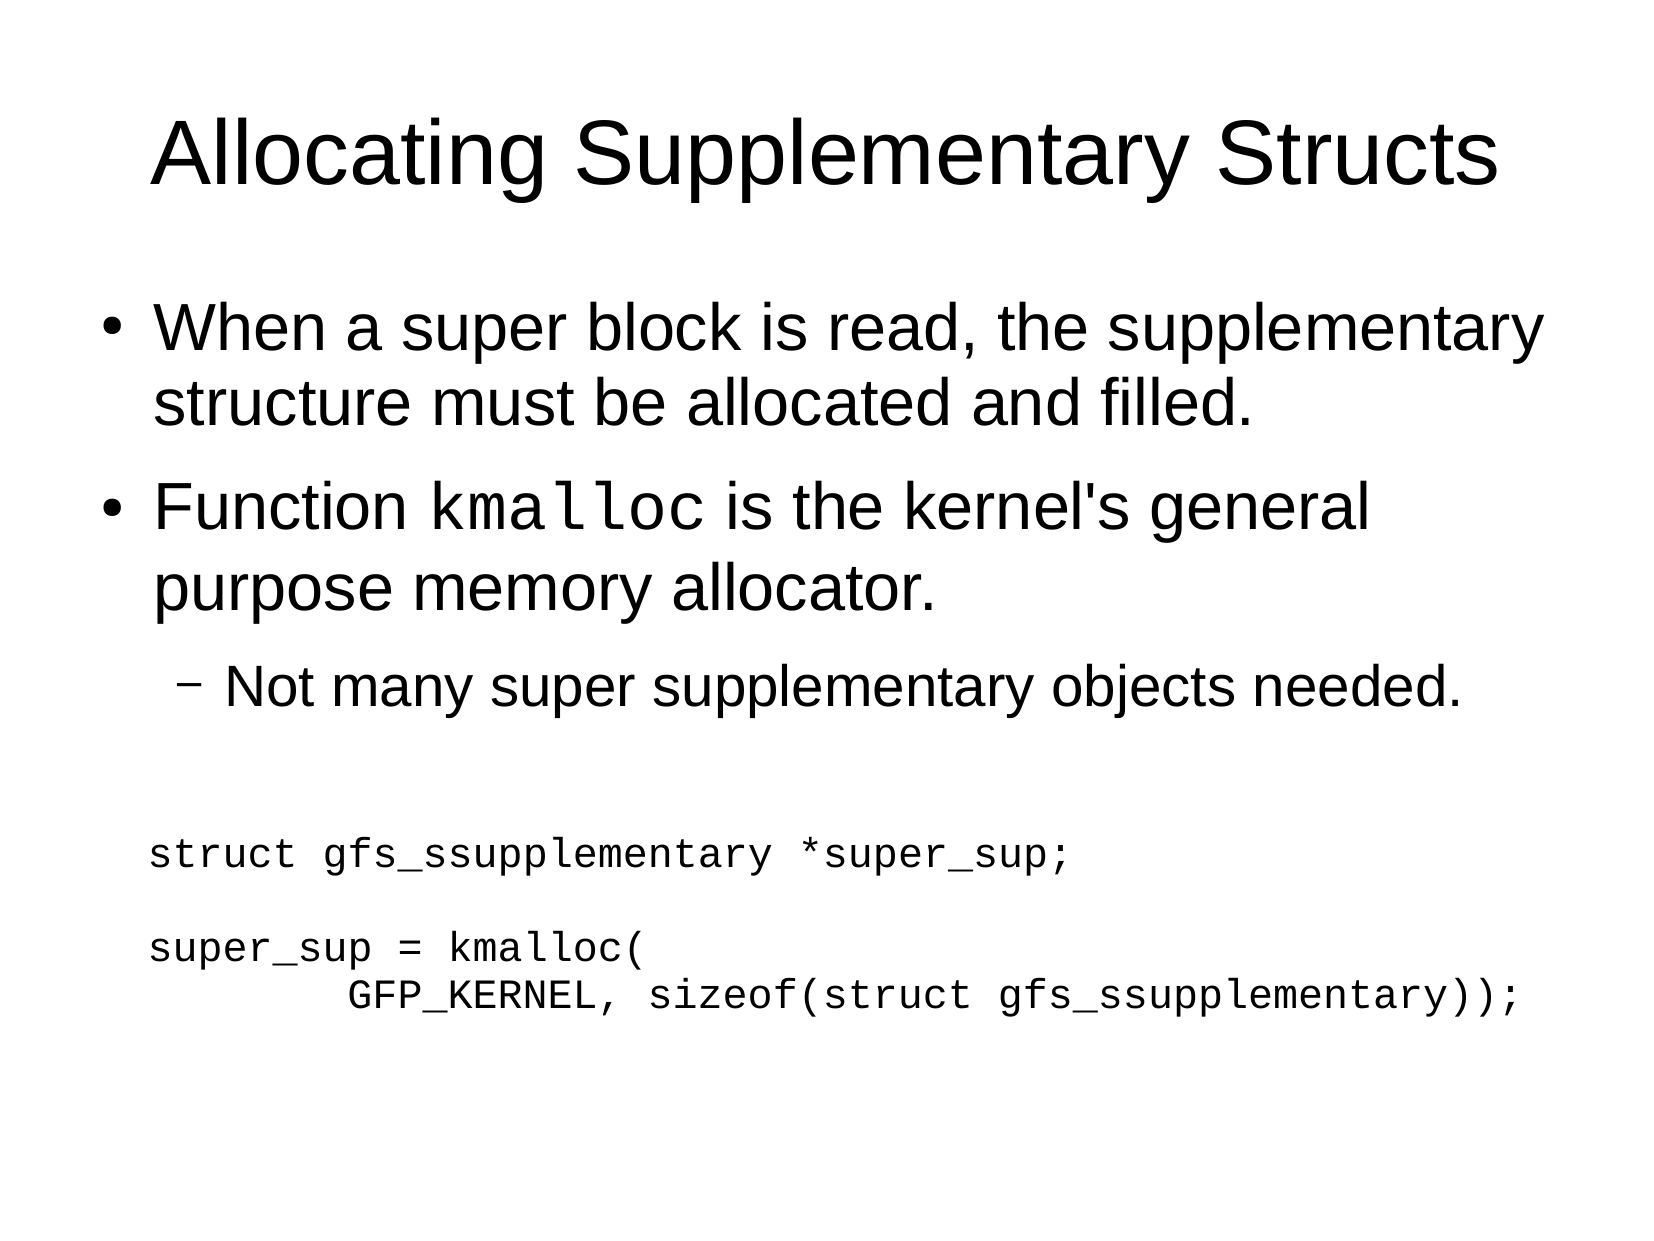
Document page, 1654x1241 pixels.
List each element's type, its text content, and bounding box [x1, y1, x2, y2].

text_box struct gfs_ssupplementary *super_sup; super_sup = kmalloc( GFP_KERNEL, sizeof(struct gfs_ssupplementary)); [132, 825, 1538, 1064]
list When a super block is read, the supplementary structure must be allocated and filled. Function kmalloc is the kernel's general purpose memory allocator. Not many super supplementary objects needed. [82, 290, 1571, 1094]
title Allocating Supplementary Structs [82, 56, 1571, 250]
